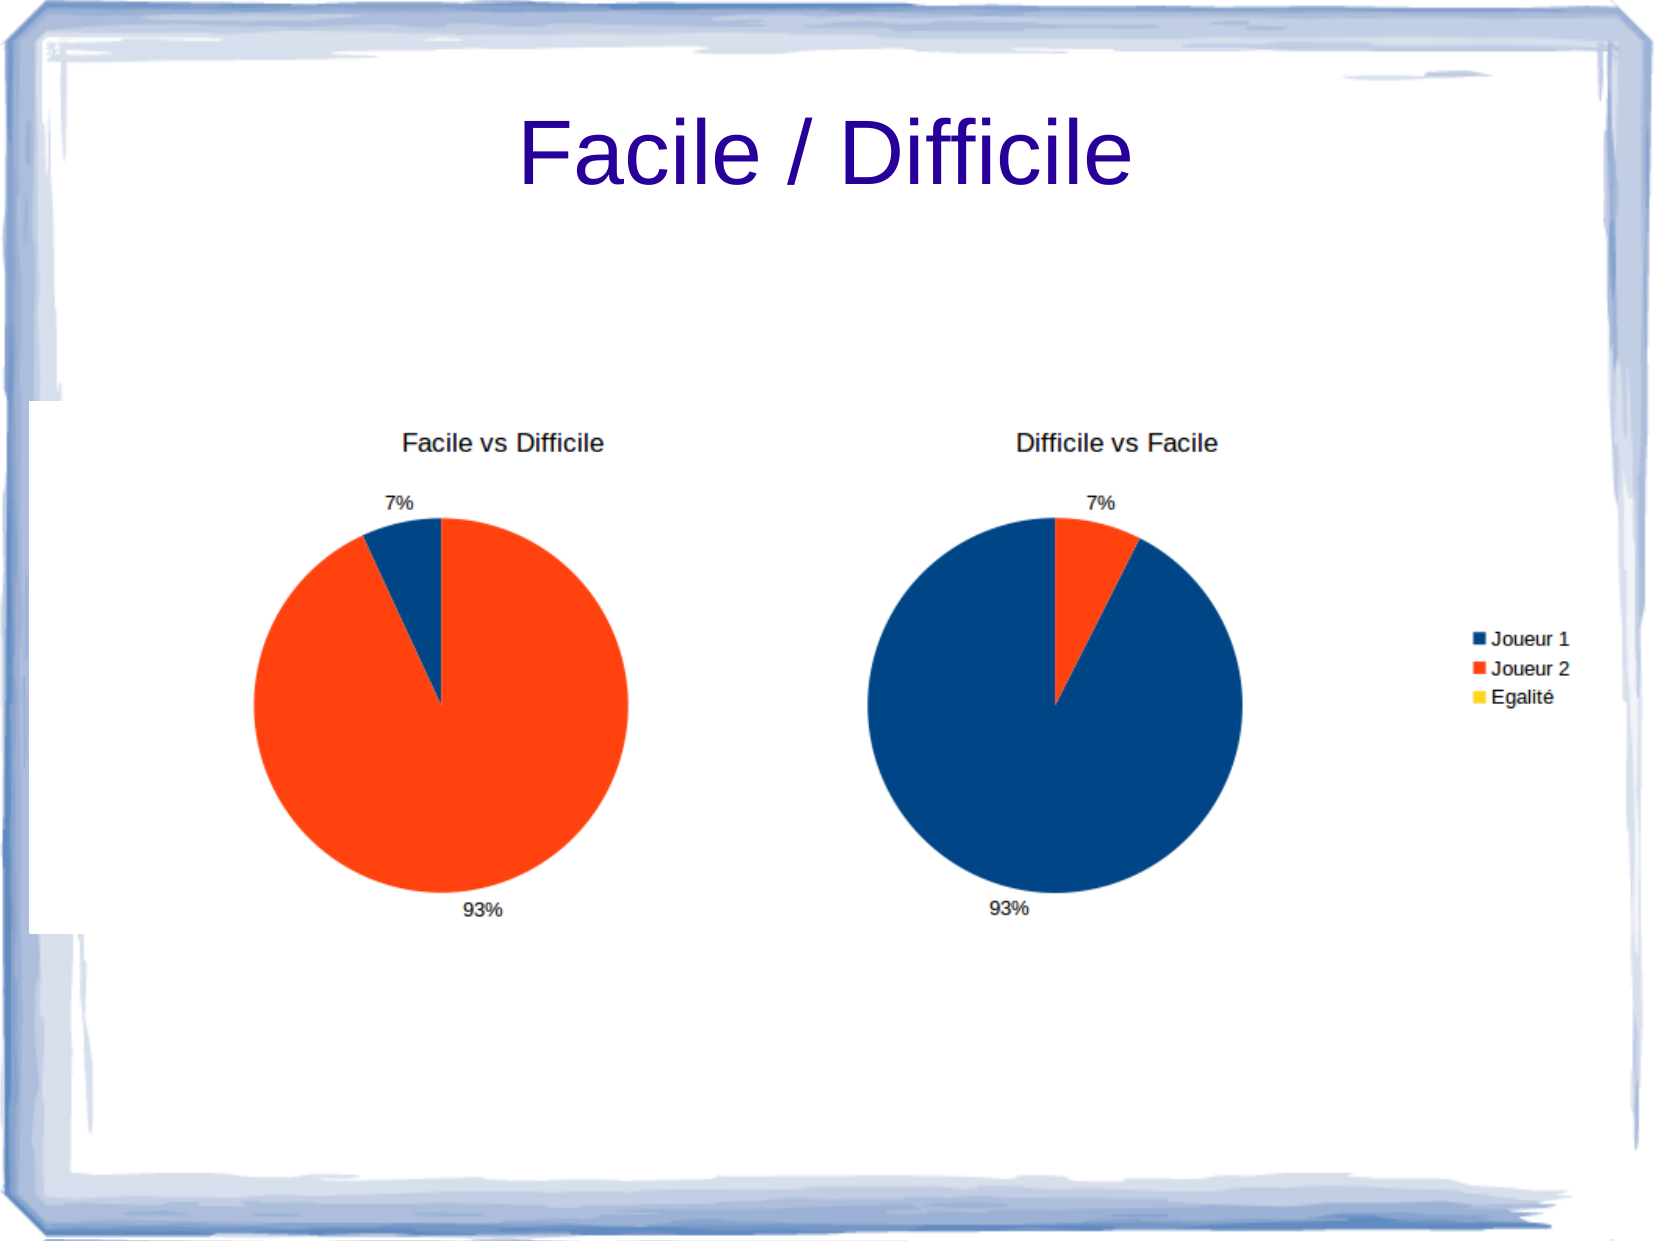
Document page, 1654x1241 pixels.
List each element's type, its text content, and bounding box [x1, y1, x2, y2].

picture [0, 0, 1654, 1241]
title Facile / Difficile [82, 49, 1571, 257]
